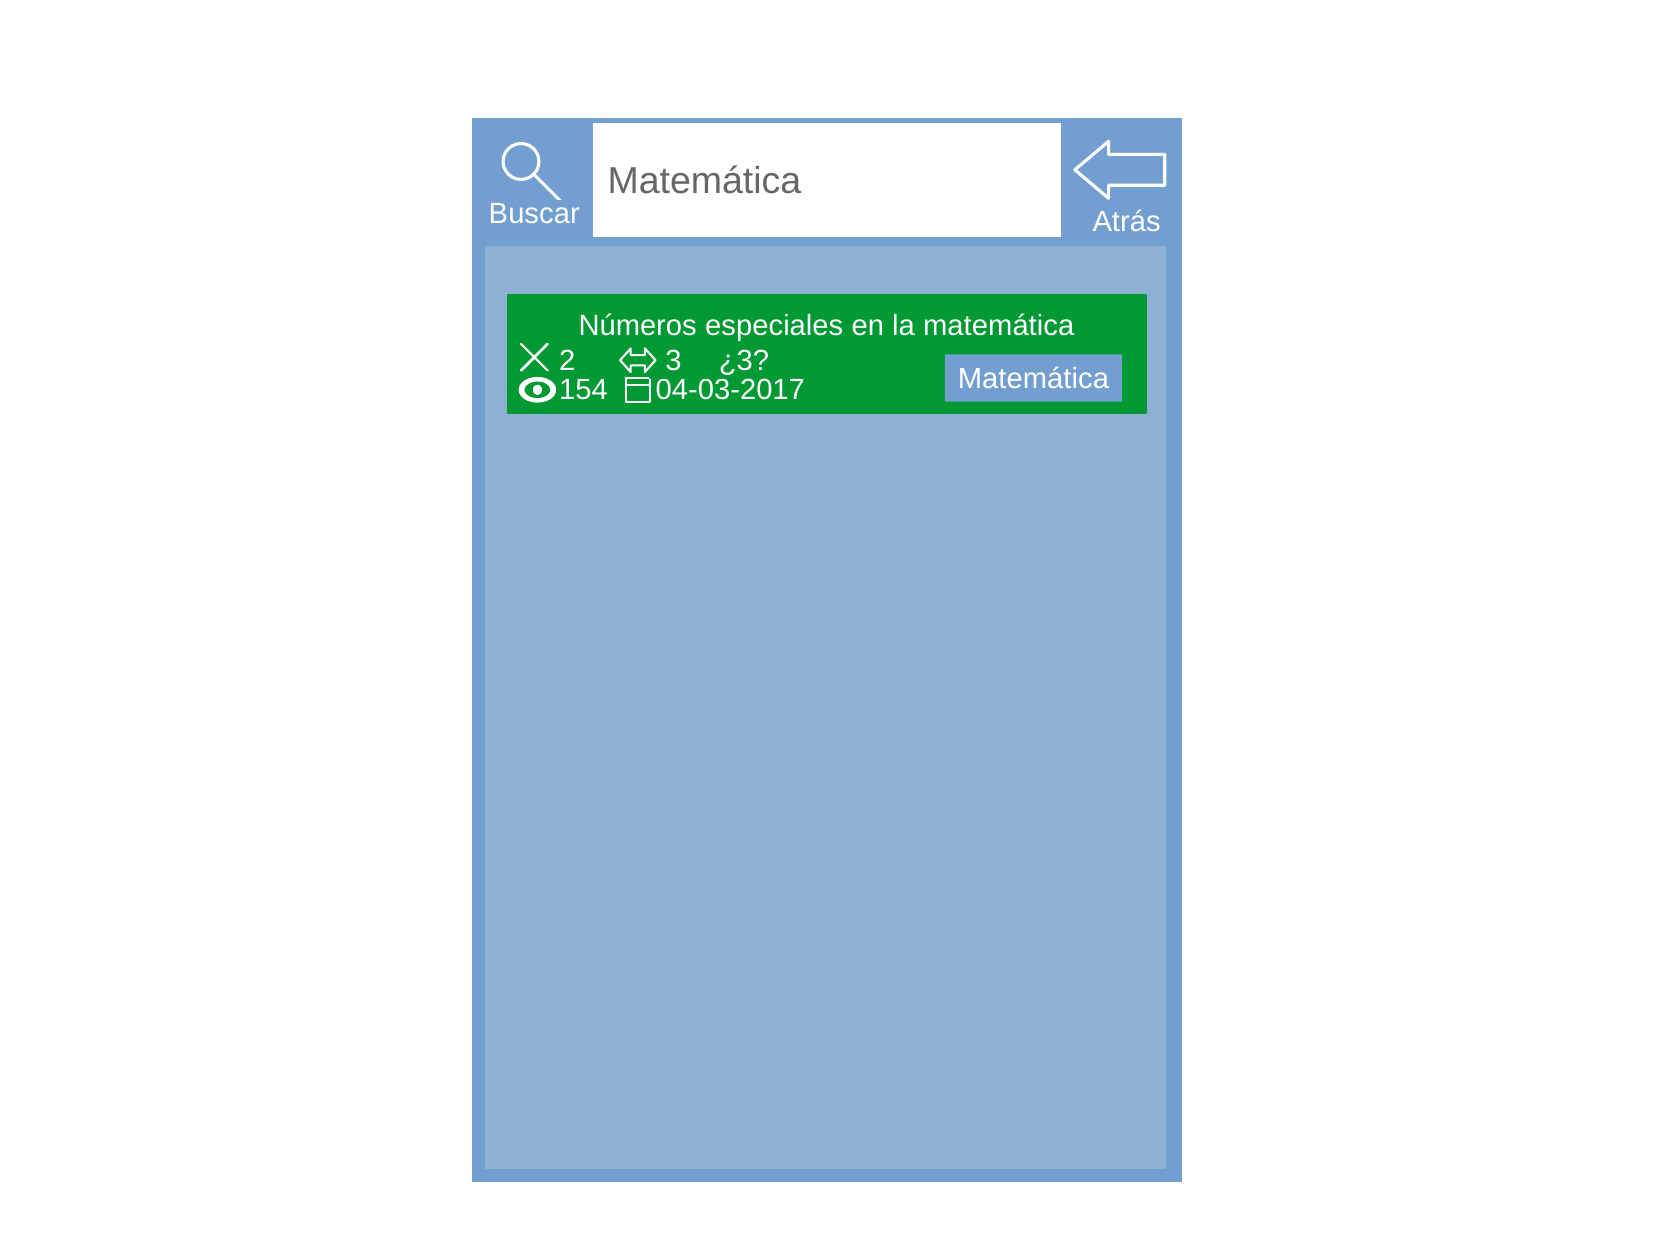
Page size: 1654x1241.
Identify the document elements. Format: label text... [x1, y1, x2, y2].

text_box 3 [649, 342, 726, 378]
text_box Matemática [944, 354, 1123, 402]
text_box Atrás [1074, 209, 1179, 233]
text_box ¿3? [726, 342, 762, 378]
text_box Números especiales en la matemática [519, 307, 1134, 343]
text_box Buscar [485, 201, 584, 225]
text_box 154 [543, 372, 626, 408]
text_box Matemática [590, 121, 1063, 240]
text_box 154 [543, 382, 551, 398]
text_box 2 [543, 342, 626, 372]
text_box [472, 118, 1182, 1182]
text_box 04-03-2017 [643, 372, 821, 408]
